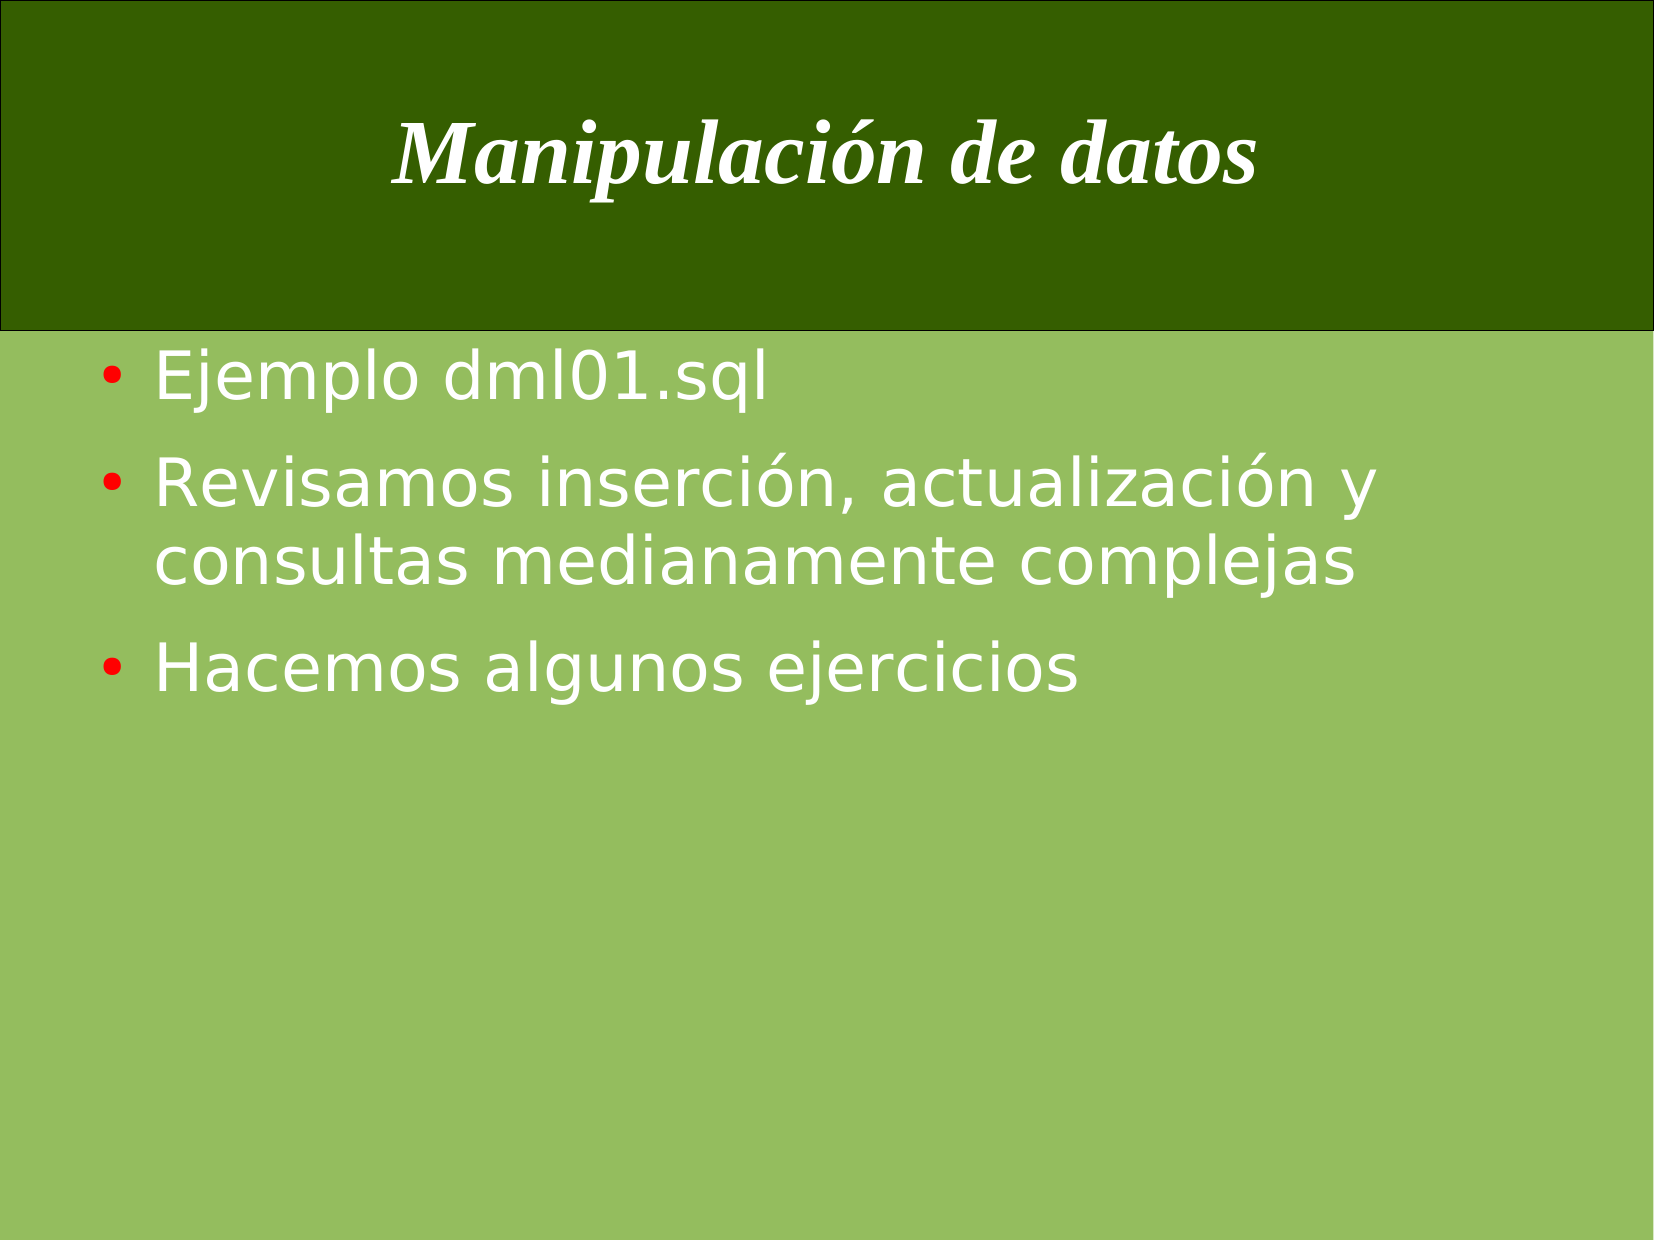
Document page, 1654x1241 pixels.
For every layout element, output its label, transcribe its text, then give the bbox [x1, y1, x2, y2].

list Ejemplo dml01.sql Revisamos inserción, actualización y consultas medianamente complejas Hacemos algunos ejercicios [82, 337, 1571, 1057]
title Manipulación de datos [82, 49, 1571, 257]
